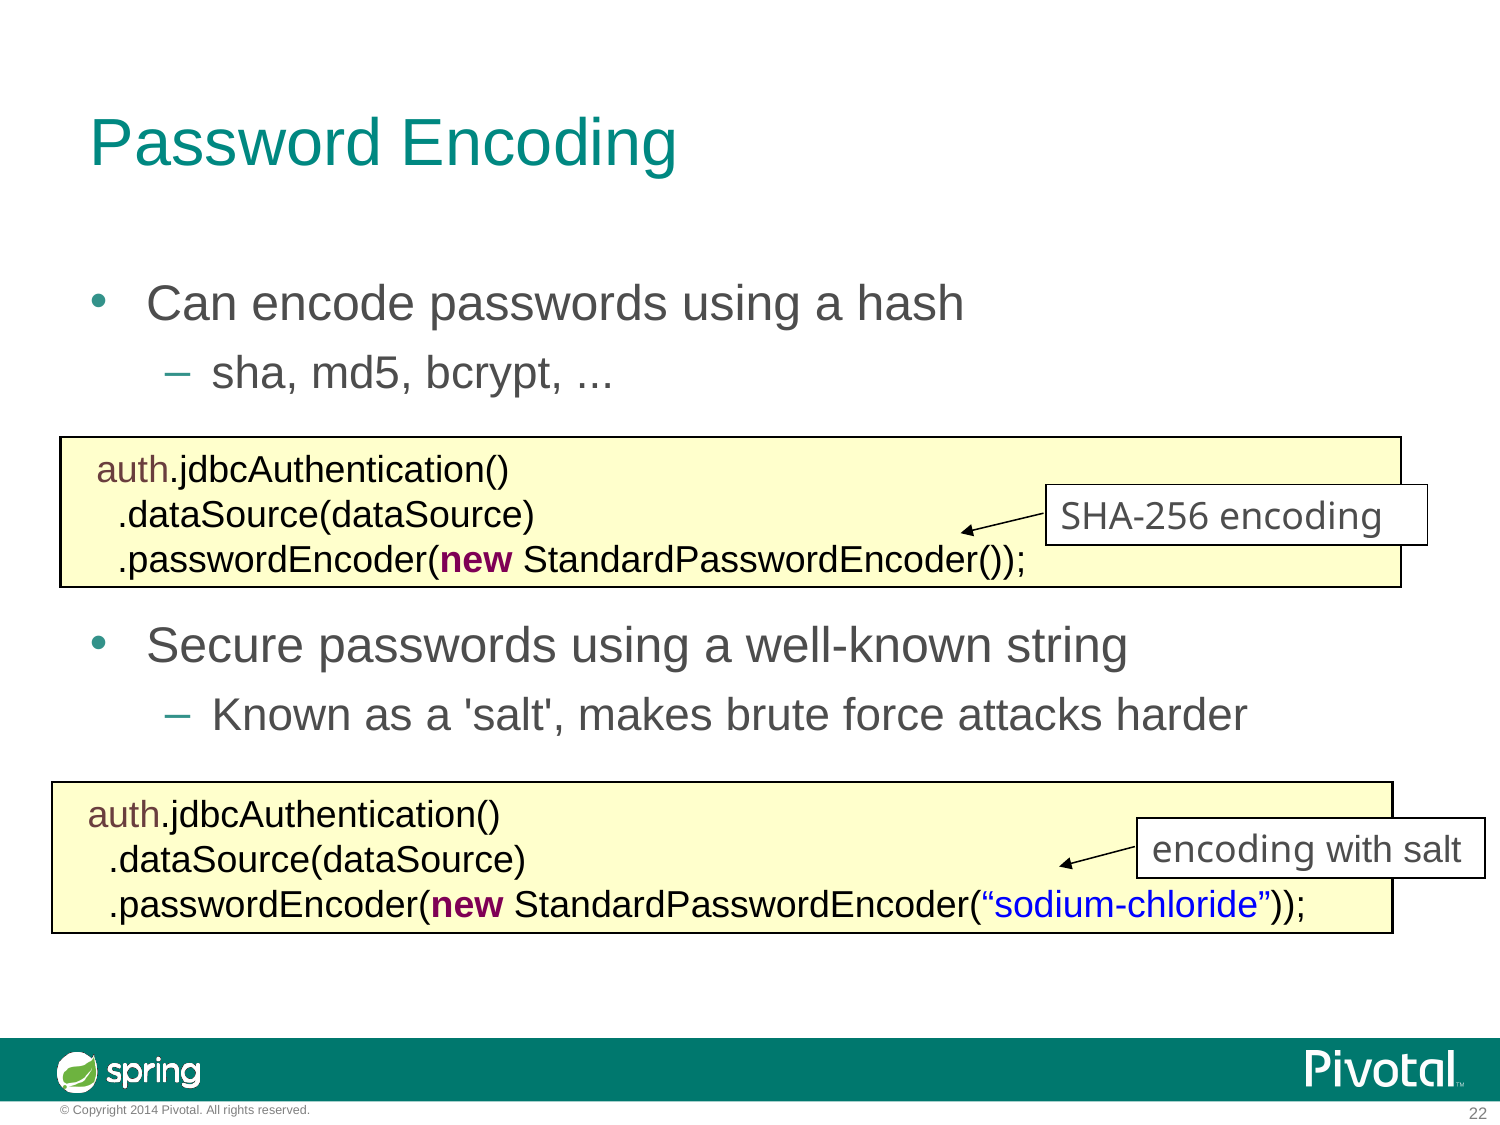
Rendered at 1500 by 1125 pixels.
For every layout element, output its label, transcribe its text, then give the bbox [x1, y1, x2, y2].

title Password Encoding [75, 45, 1426, 233]
text_box auth.jdbcAuthentication() .dataSource(dataSource) .passwordEncoder(new StandardPasswordEncoder(“sodium-chloride”)); [51, 782, 1393, 933]
picture [32, 1041, 210, 1103]
text_box auth.jdbcAuthentication() .dataSource(dataSource) .passwordEncoder(new StandardPasswordEncoder()); [60, 436, 1402, 588]
list Can encode passwords using a hash sha, md5, bcrypt, ... Secure passwords using a well-known string Known as a 'salt', makes brute force attacks harder [75, 262, 1426, 484]
text_box SHA-256 encoding [1045, 484, 1428, 545]
list Can encode passwords using a hash sha, md5, bcrypt, ... Secure passwords using a well-known string Known as a 'salt', makes brute force attacks harder [75, 545, 1426, 817]
text_box encoding with salt [1136, 817, 1486, 879]
picture [1306, 1050, 1464, 1087]
